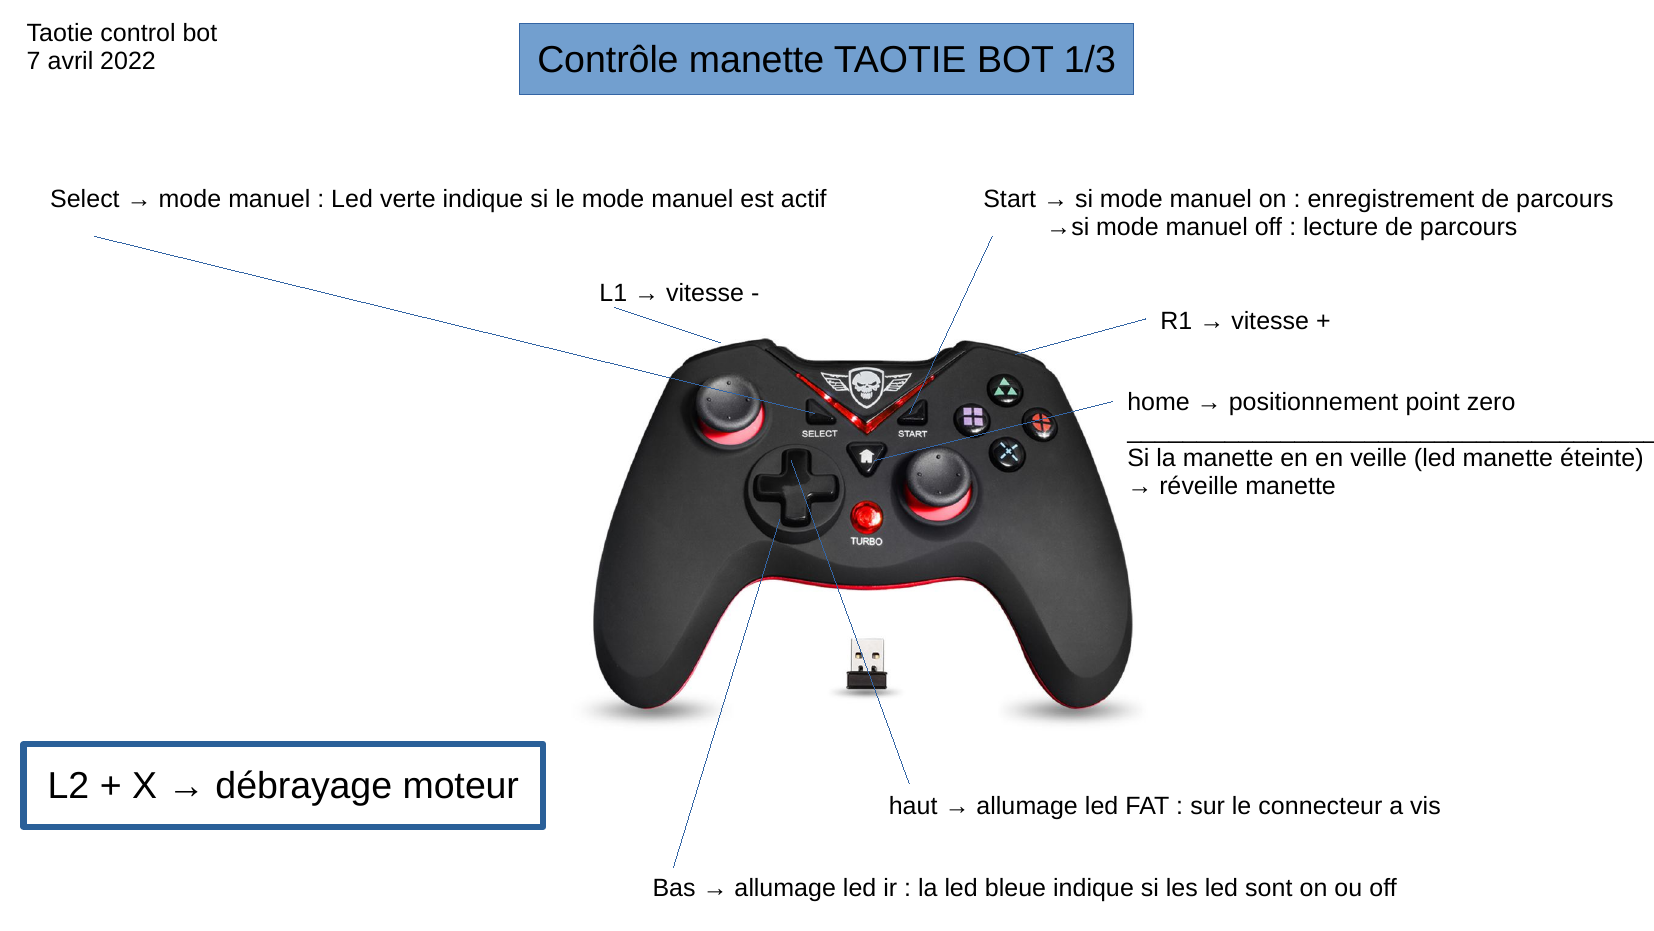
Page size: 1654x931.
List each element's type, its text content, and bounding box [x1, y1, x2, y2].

text_box Taotie control bot 7 avril 2022 [11, 11, 284, 83]
text_box Contrôle manette TAOTIE BOT 1/3 [519, 23, 1134, 95]
text_box R1 → vitesse + [1145, 299, 1347, 343]
text_box haut → allumage led FAT : sur le connecteur a vis [874, 783, 1654, 827]
text_box Bas → allumage led ir : la led bleue indique si les led sont on ou off [637, 866, 1465, 910]
picture [555, 212, 1163, 821]
text_box home → positionnement point zero ______________________________________ Si la manette en en veille (led manette éteinte) → réveille manette [1112, 380, 1654, 508]
text_box Start → si mode manuel on : enregistrement de parcours →si mode manuel off : lecture de parcours [968, 177, 1654, 248]
text_box L2 + X → débrayage moteur [23, 744, 544, 827]
text_box L1 → vitesse - [584, 271, 786, 315]
text_box Select → mode manuel : Led verte indique si le mode manuel est actif [35, 177, 863, 220]
